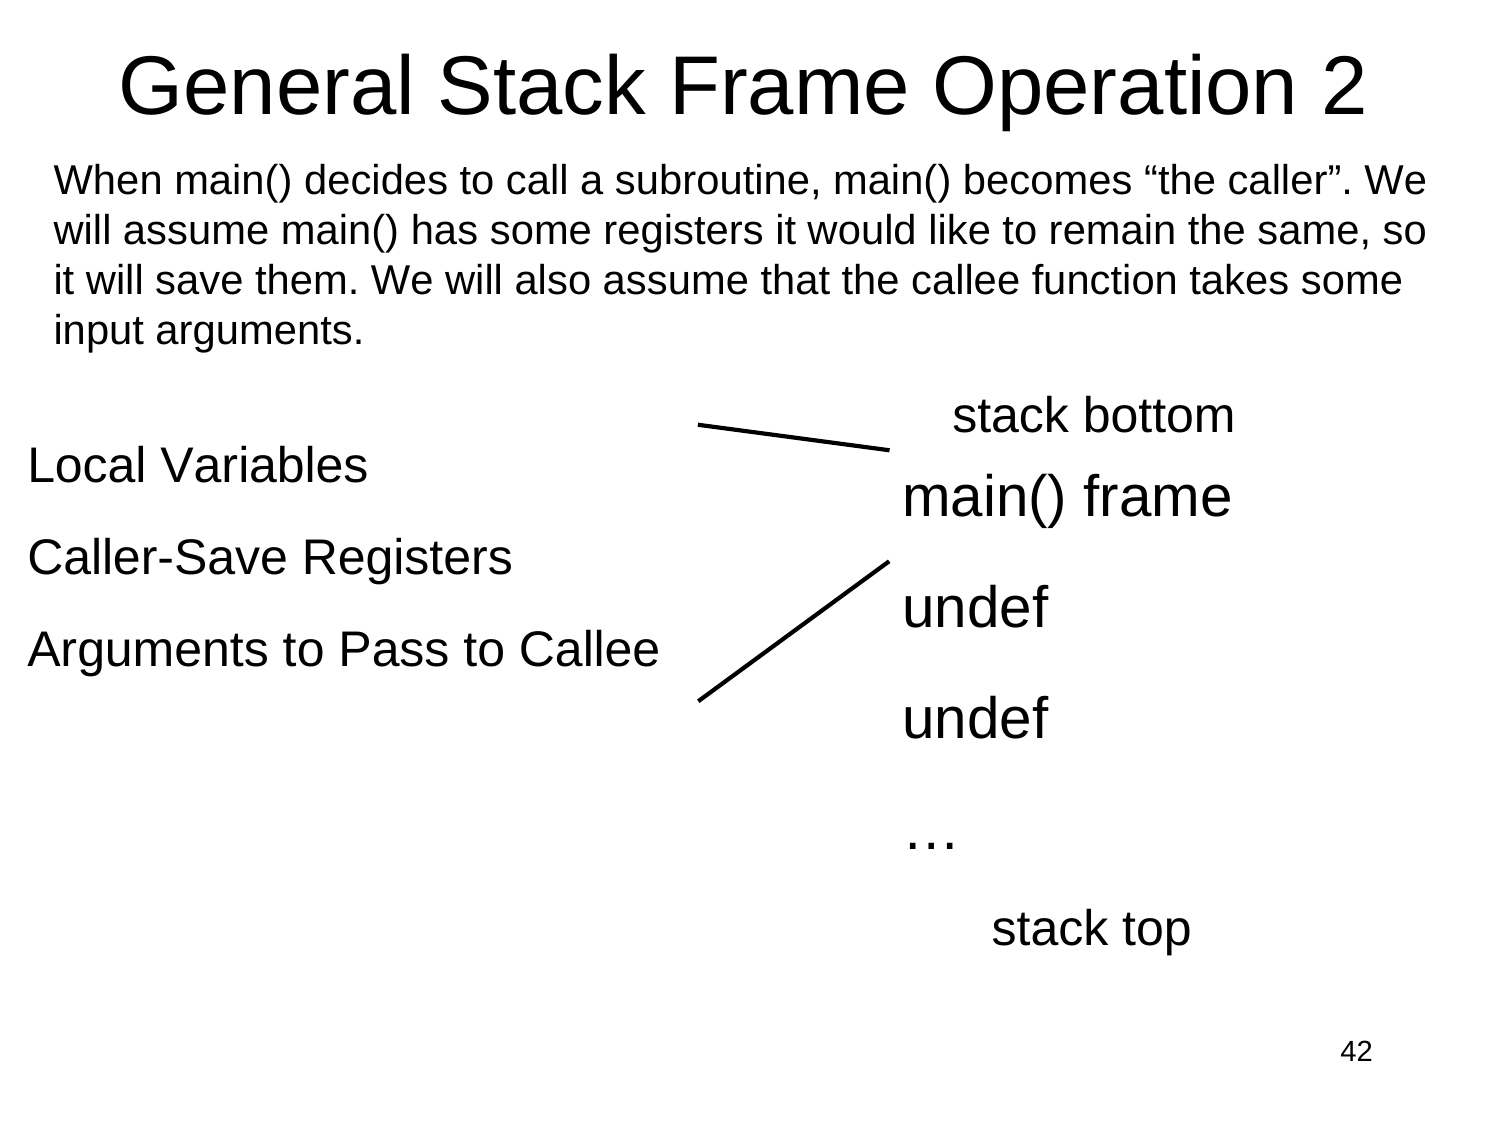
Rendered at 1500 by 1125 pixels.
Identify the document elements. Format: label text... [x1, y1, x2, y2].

table_cell Arguments to Pass to Callee [13, 608, 700, 700]
table_header main() frame [887, 450, 1313, 561]
table_header Local Variables [13, 425, 700, 517]
table_cell Caller-Save Registers [13, 517, 700, 608]
title General Stack Frame Operation 2 [75, 0, 1413, 144]
table_cell undef [887, 672, 1313, 783]
text_box When main() decides to call a subroutine, main() becomes “the caller”. We will assume main() has some registers it would like to remain the same, so it will save them. We will also assume that the callee function takes some input arguments. [38, 144, 1445, 340]
text_box stack bottom [937, 374, 1251, 451]
table_cell … [887, 783, 1313, 894]
text_box <number> [1074, 1025, 1388, 1101]
text_box stack top [976, 887, 1207, 963]
table_cell undef [887, 561, 1313, 672]
